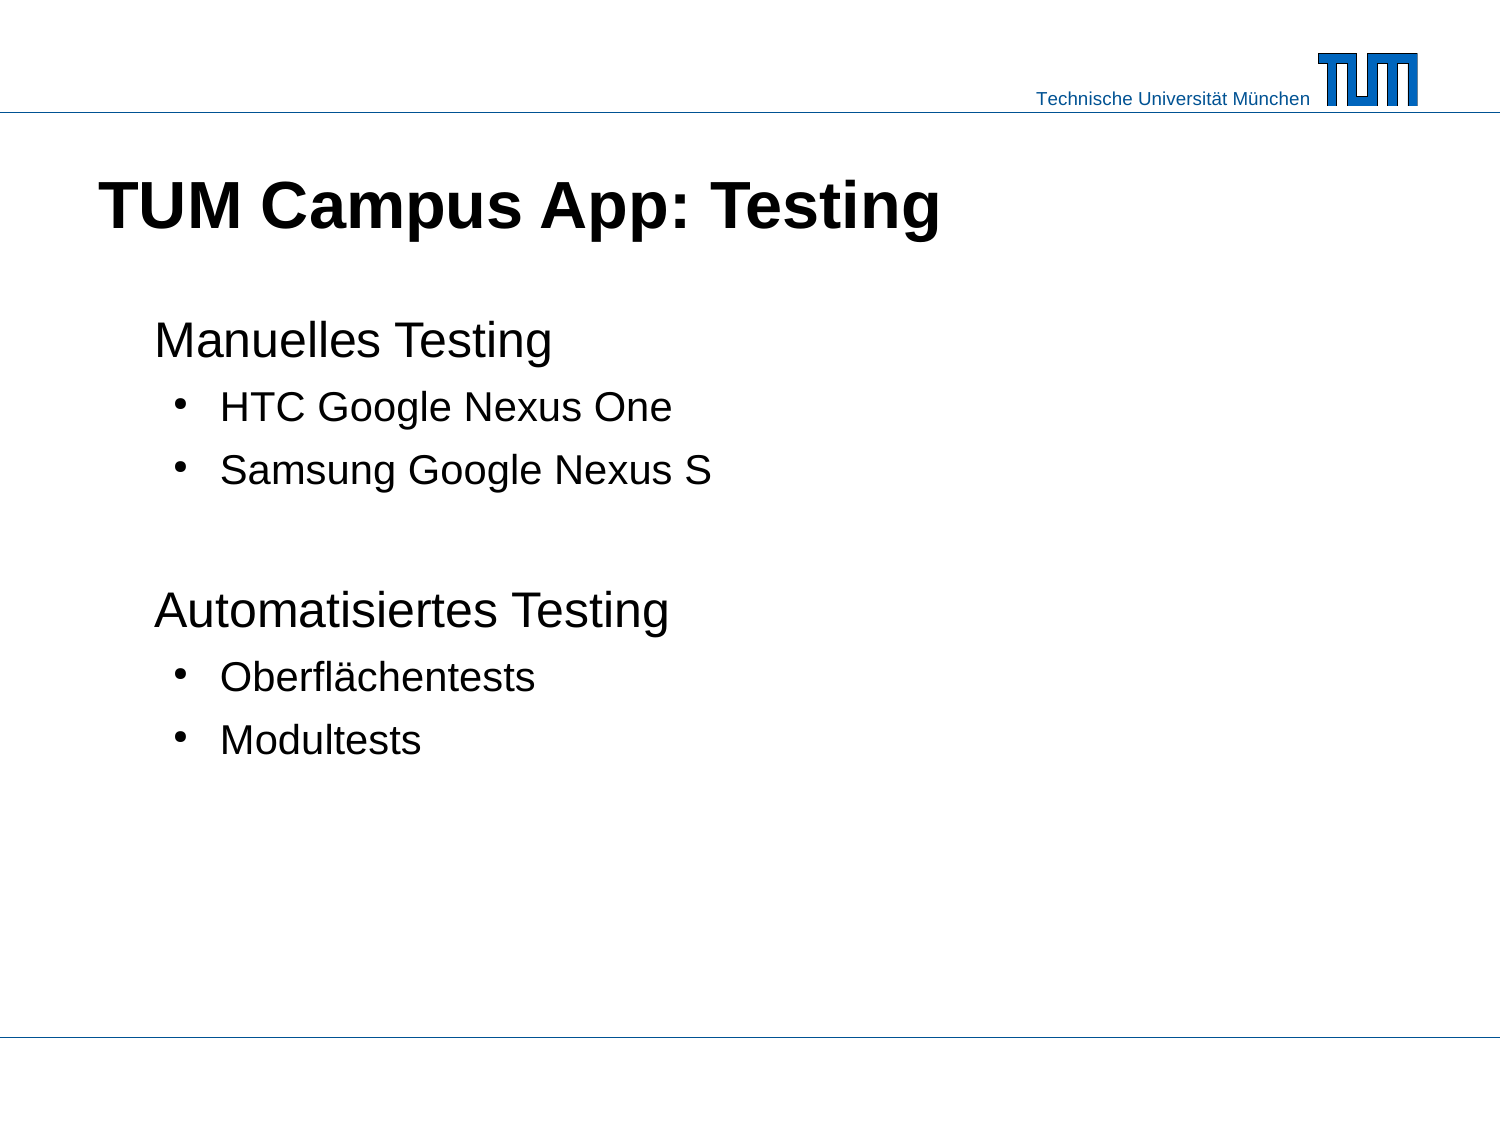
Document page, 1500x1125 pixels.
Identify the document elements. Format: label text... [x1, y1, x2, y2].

list Manuelles Testing HTC Google Nexus One Samsung Google Nexus S Automatisiertes Testing Oberflächentests Modultests [83, 299, 1417, 1013]
title TUM Campus App: Testing [83, 149, 1417, 250]
